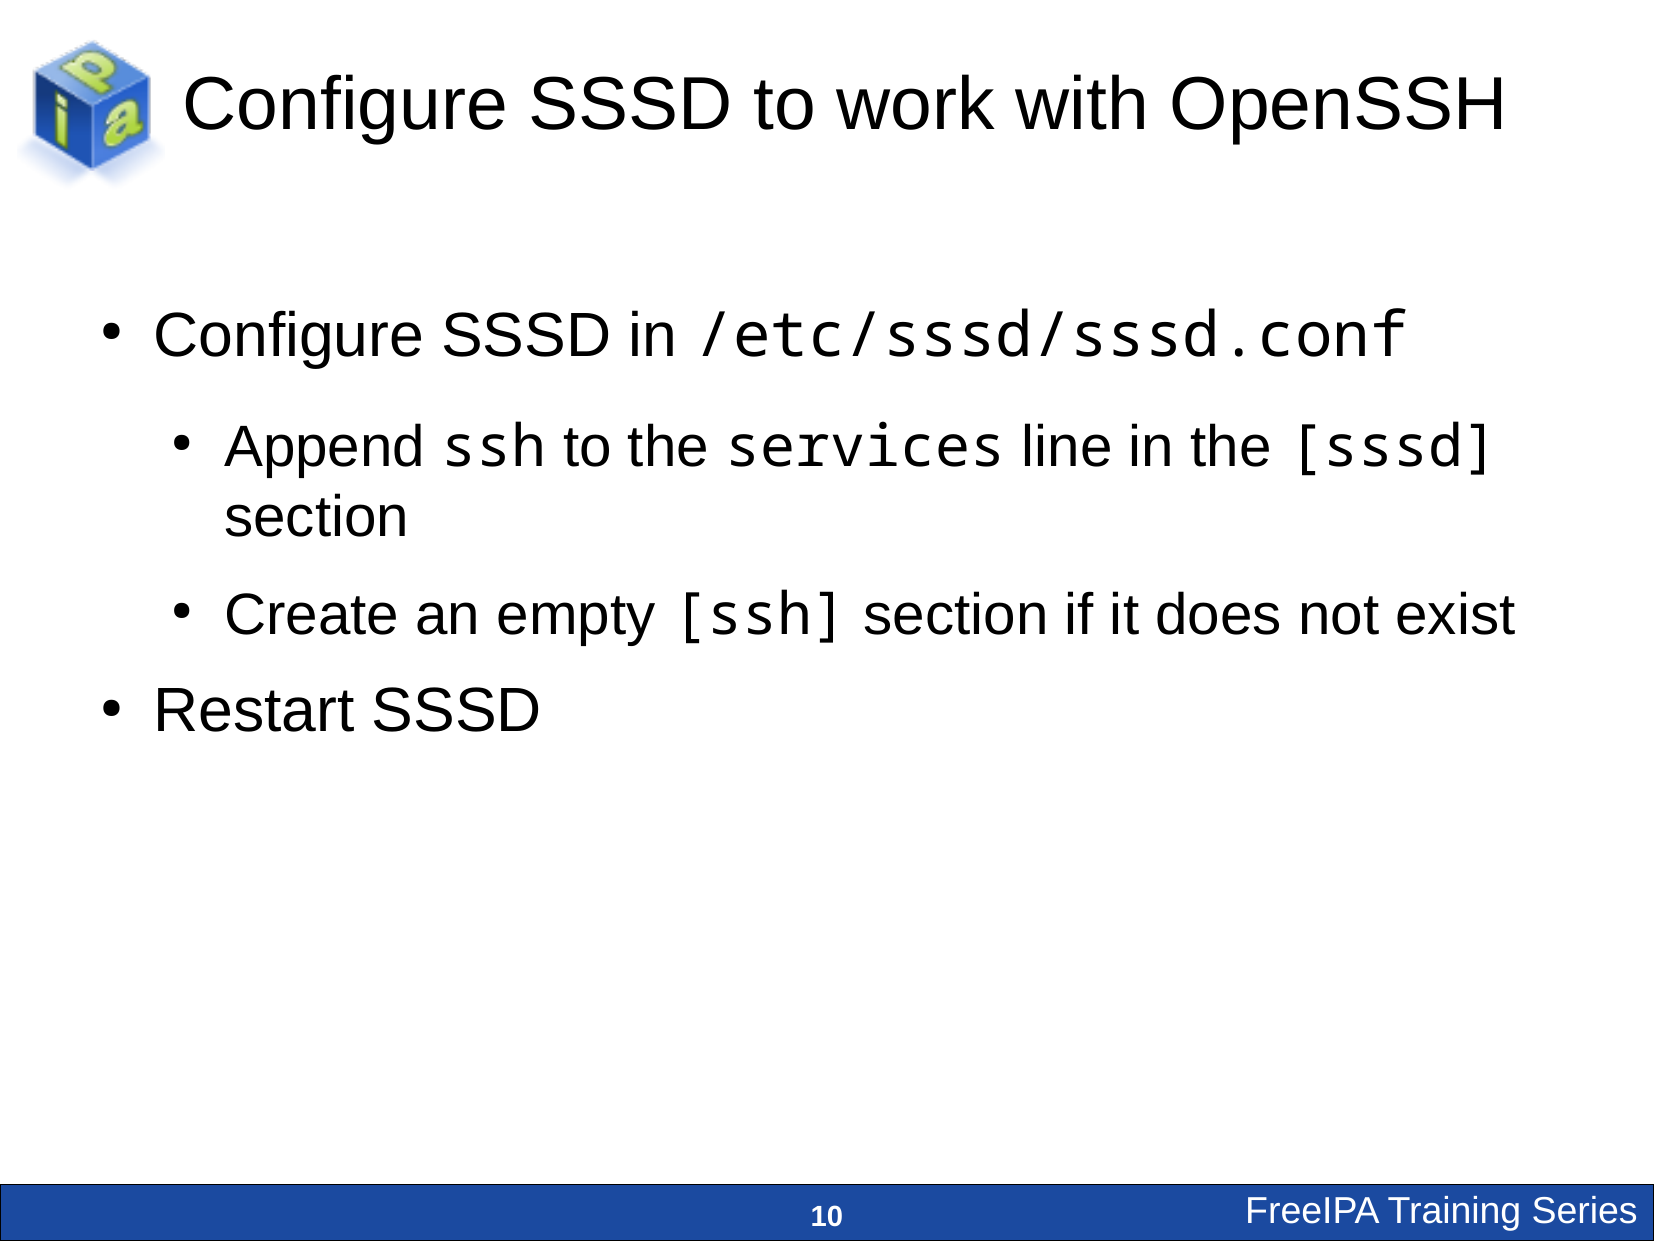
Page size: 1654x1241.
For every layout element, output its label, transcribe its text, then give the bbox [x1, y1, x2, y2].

list Configure SSSD in /etc/sssd/sssd.conf Append ssh to the services line in the [sssd] section Create an empty [ssh] section if it does not exist Restart SSSD [82, 290, 1571, 1010]
picture [17, 34, 165, 193]
title Configure SSSD to work with OpenSSH [182, 31, 1579, 177]
